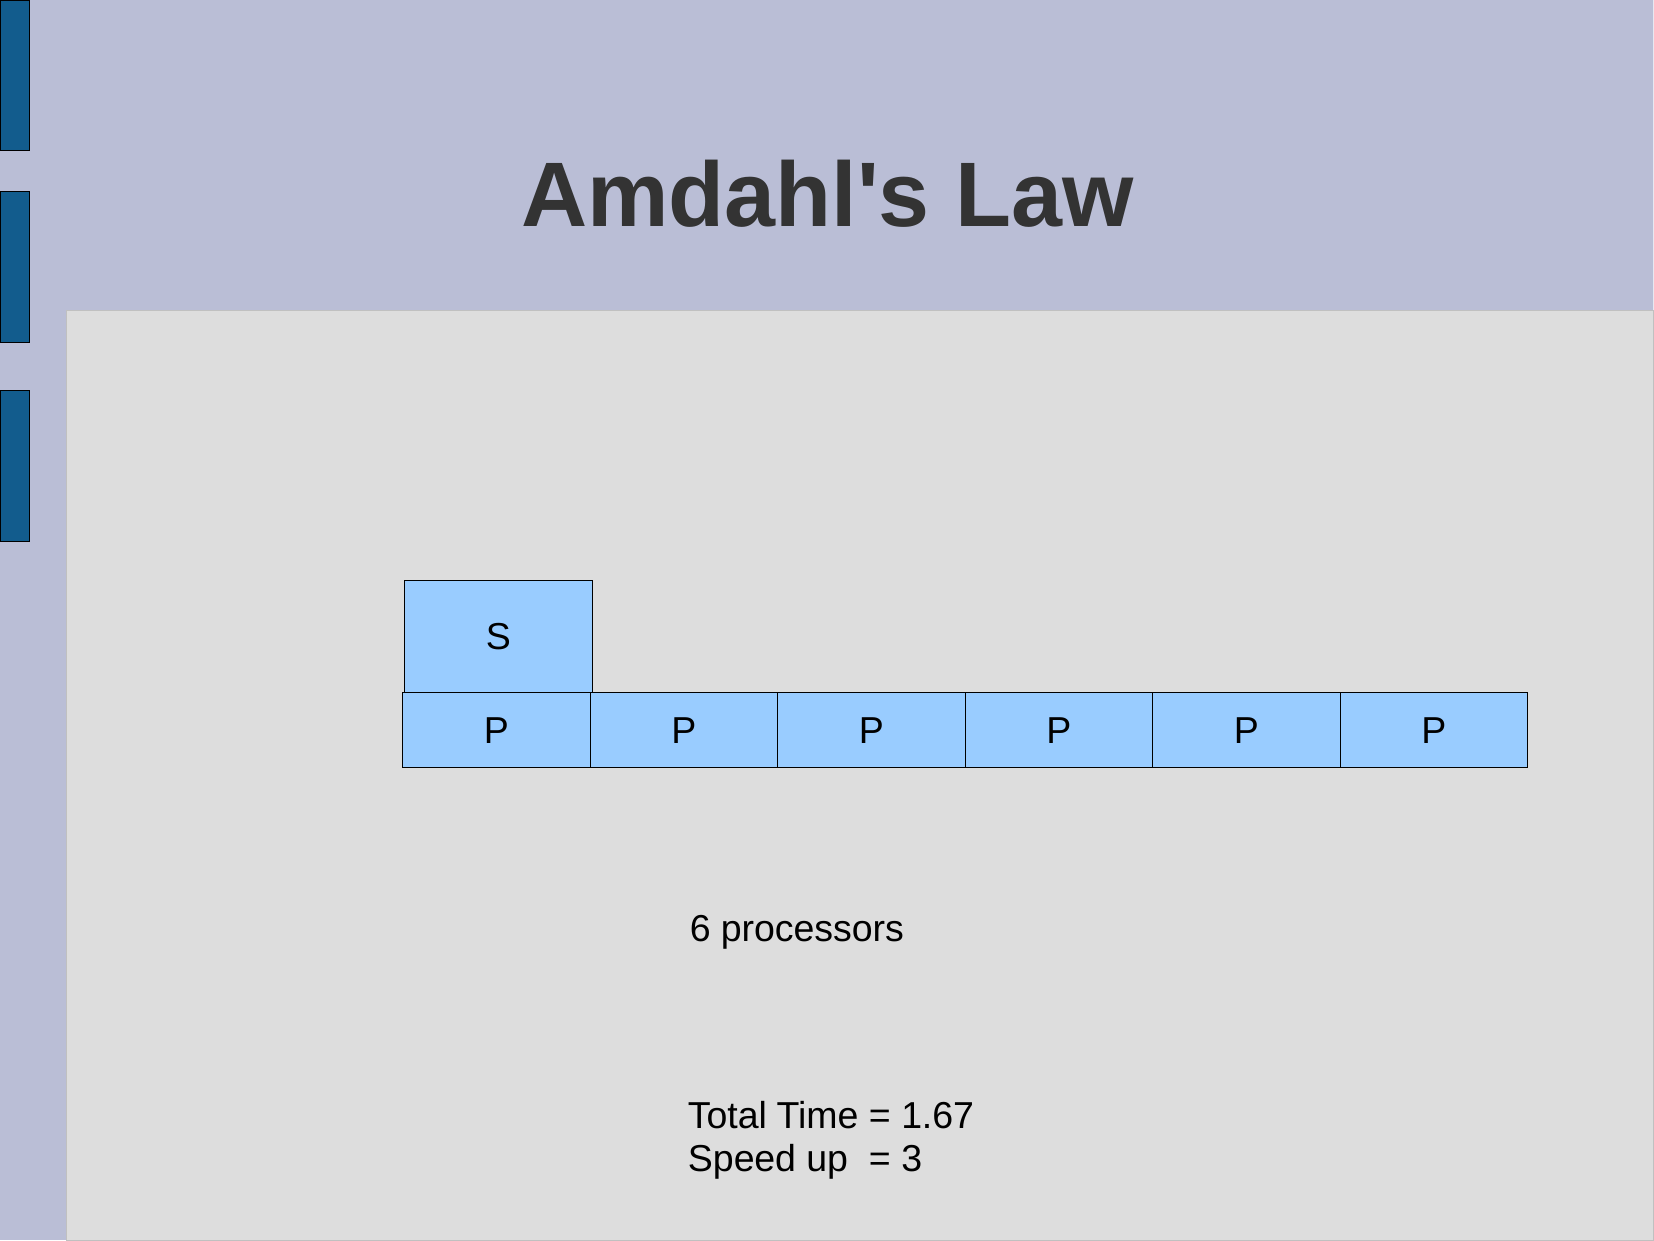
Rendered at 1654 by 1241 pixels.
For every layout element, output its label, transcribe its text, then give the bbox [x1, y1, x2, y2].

text_box P [965, 692, 1152, 768]
text_box P [1152, 692, 1340, 768]
text_box P [777, 692, 965, 768]
text_box P [1340, 692, 1528, 768]
text_box P [590, 692, 777, 768]
text_box 6 processors [675, 900, 919, 957]
text_box P [402, 692, 590, 768]
text_box S [404, 580, 593, 692]
title Amdahl's Law [121, 91, 1534, 299]
text_box Total Time = 1.67 Speed up = 3 [673, 1087, 990, 1187]
